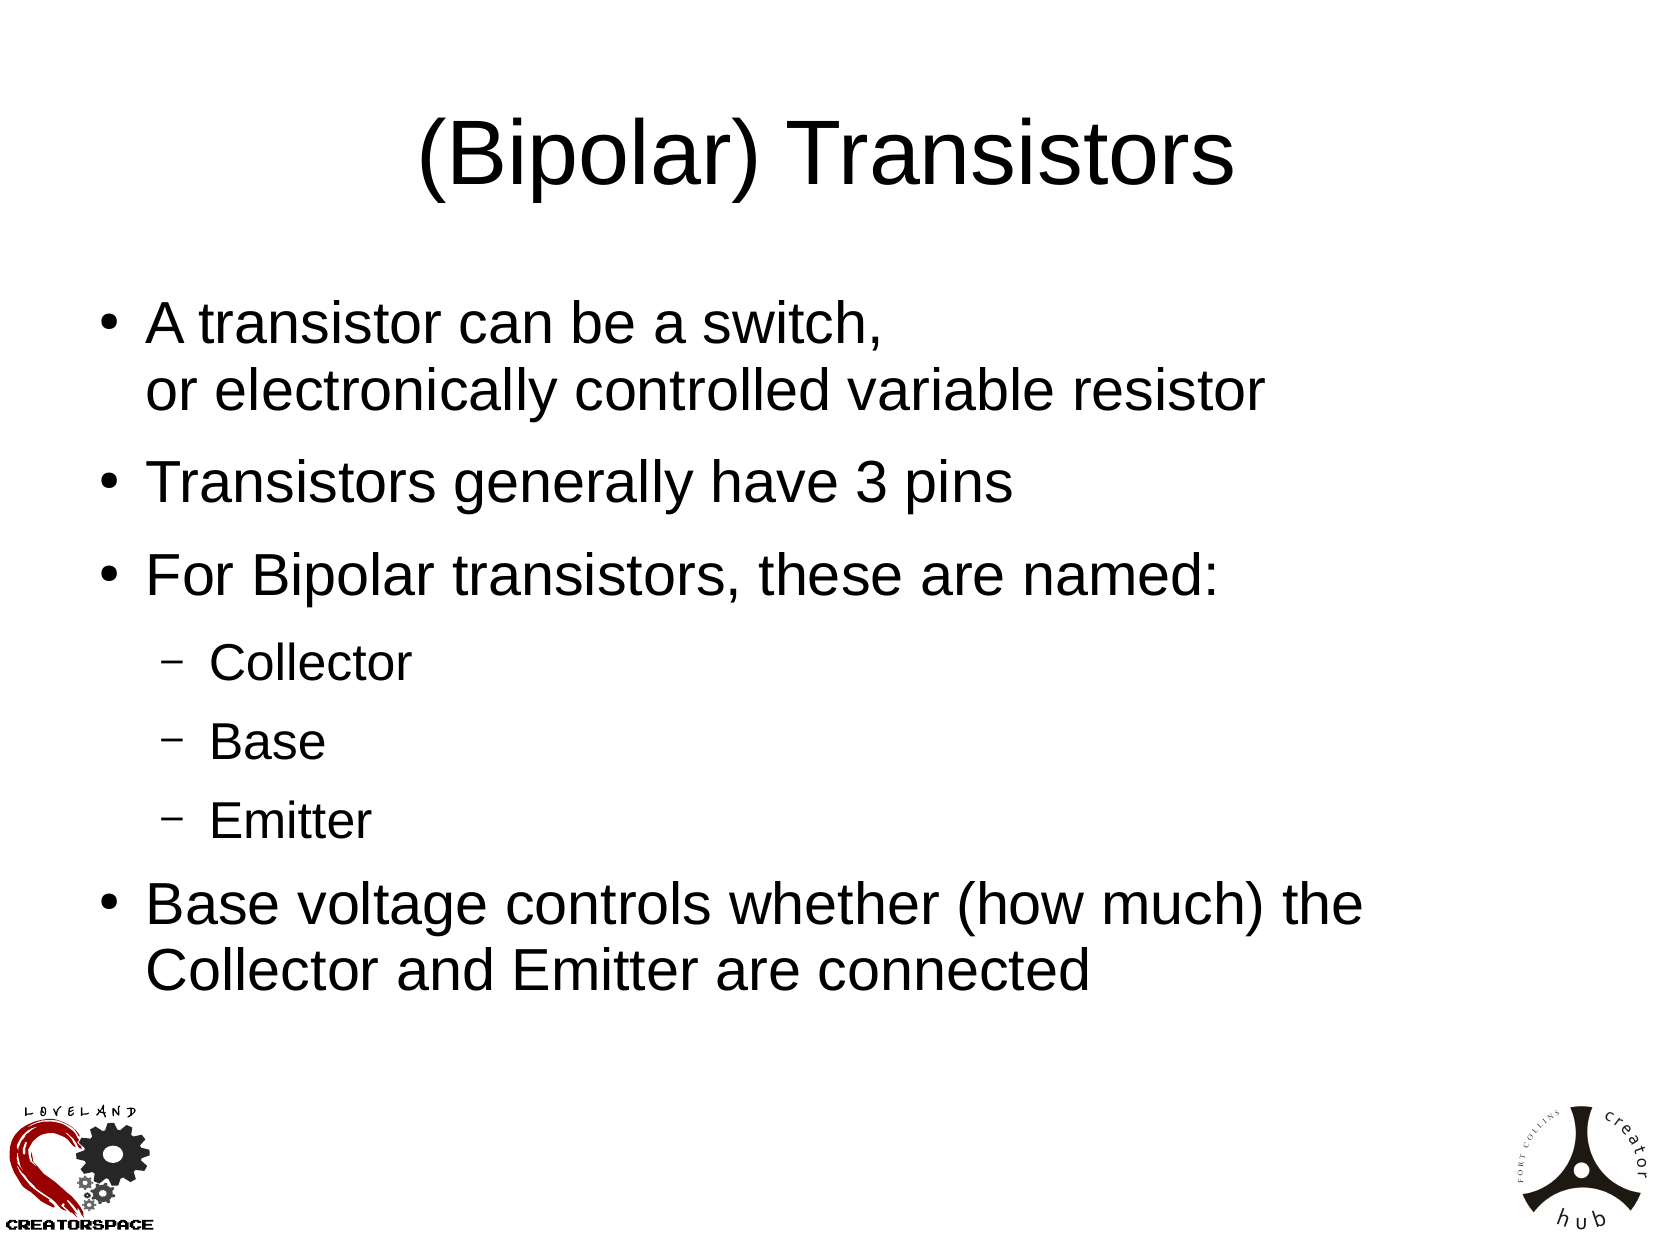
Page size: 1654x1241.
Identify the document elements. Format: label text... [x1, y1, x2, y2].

picture [1485, 1090, 1654, 1241]
title (Bipolar) Transistors [82, 49, 1571, 257]
list A transistor can be a switch, or electronically controlled variable resistor Transistors generally have 3 pins For Bipolar transistors, these are named: Collector Base Emitter Base voltage controls whether (how much) the Collector and Emitter are connected [82, 290, 1571, 1010]
